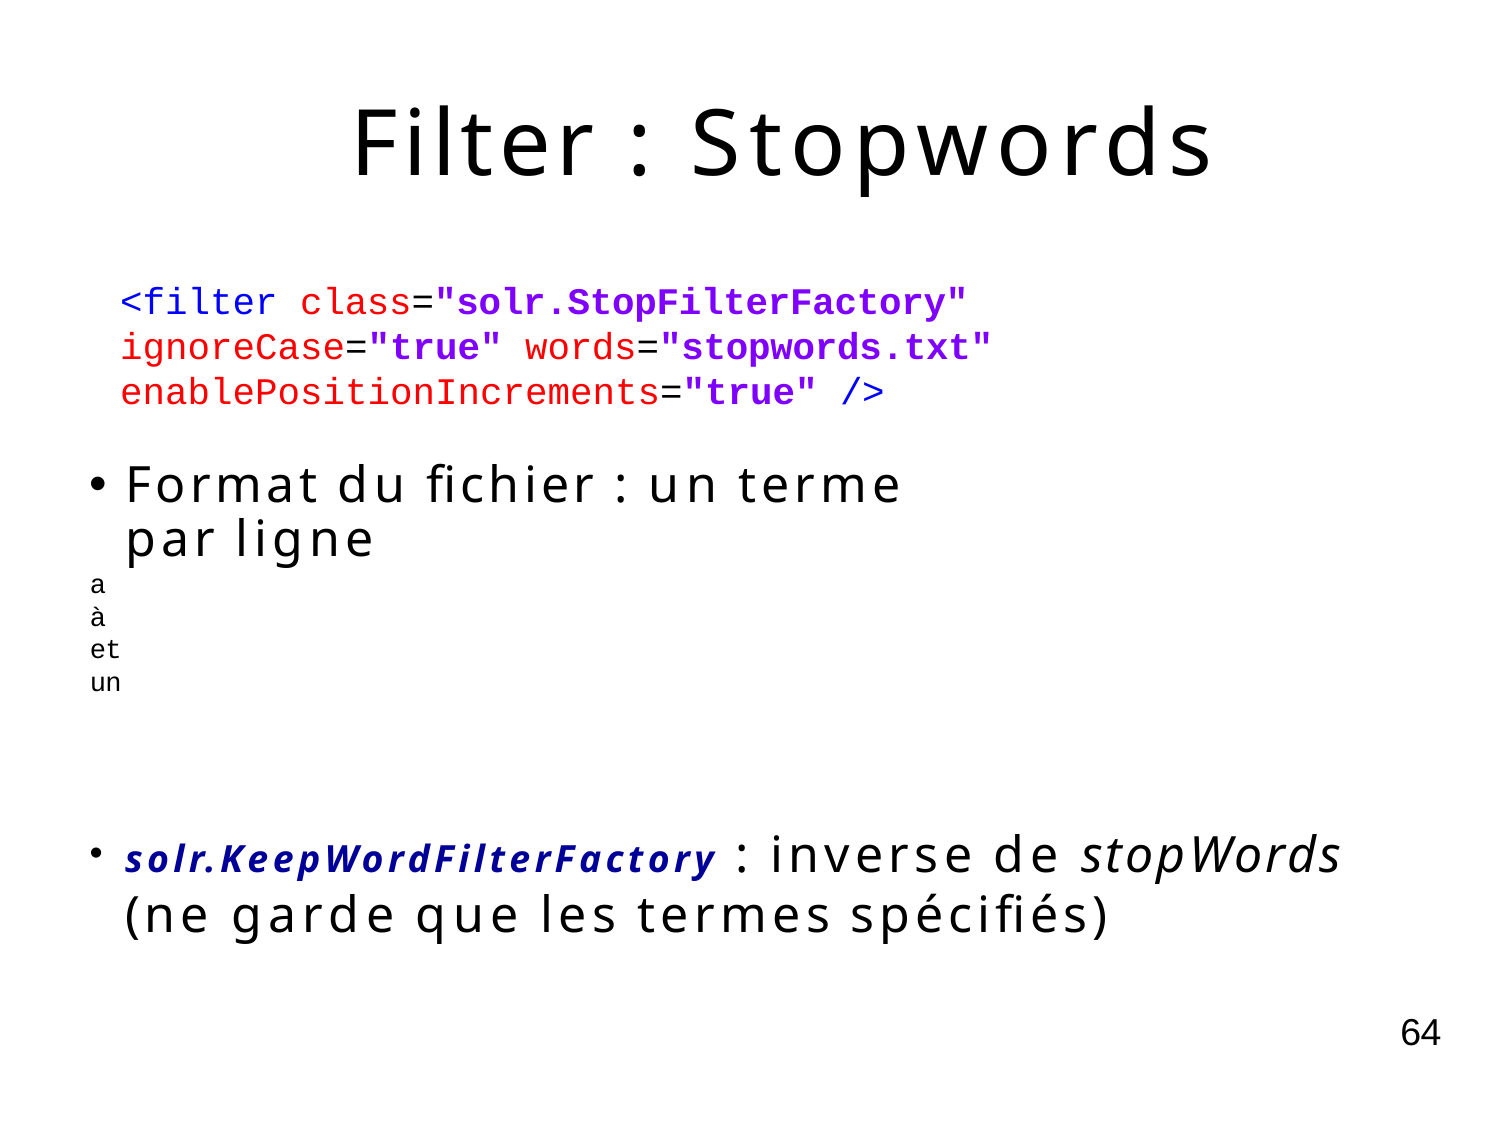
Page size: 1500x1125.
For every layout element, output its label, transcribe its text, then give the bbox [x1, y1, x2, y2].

text_box <filter class="solr.StopFilterFactory" ignoreCase="true" words="stopwords.txt" enablePositionIncrements="true" /> Format du fichier : un terme par ligne a à et un solr.KeepWordFilterFactory : inverse de stopWords (ne garde que les termes spécifiés) [85, 274, 1392, 943]
title Filter : Stopwords [87, 26, 1413, 272]
slide_number 64 [1373, 1009, 1451, 1125]
